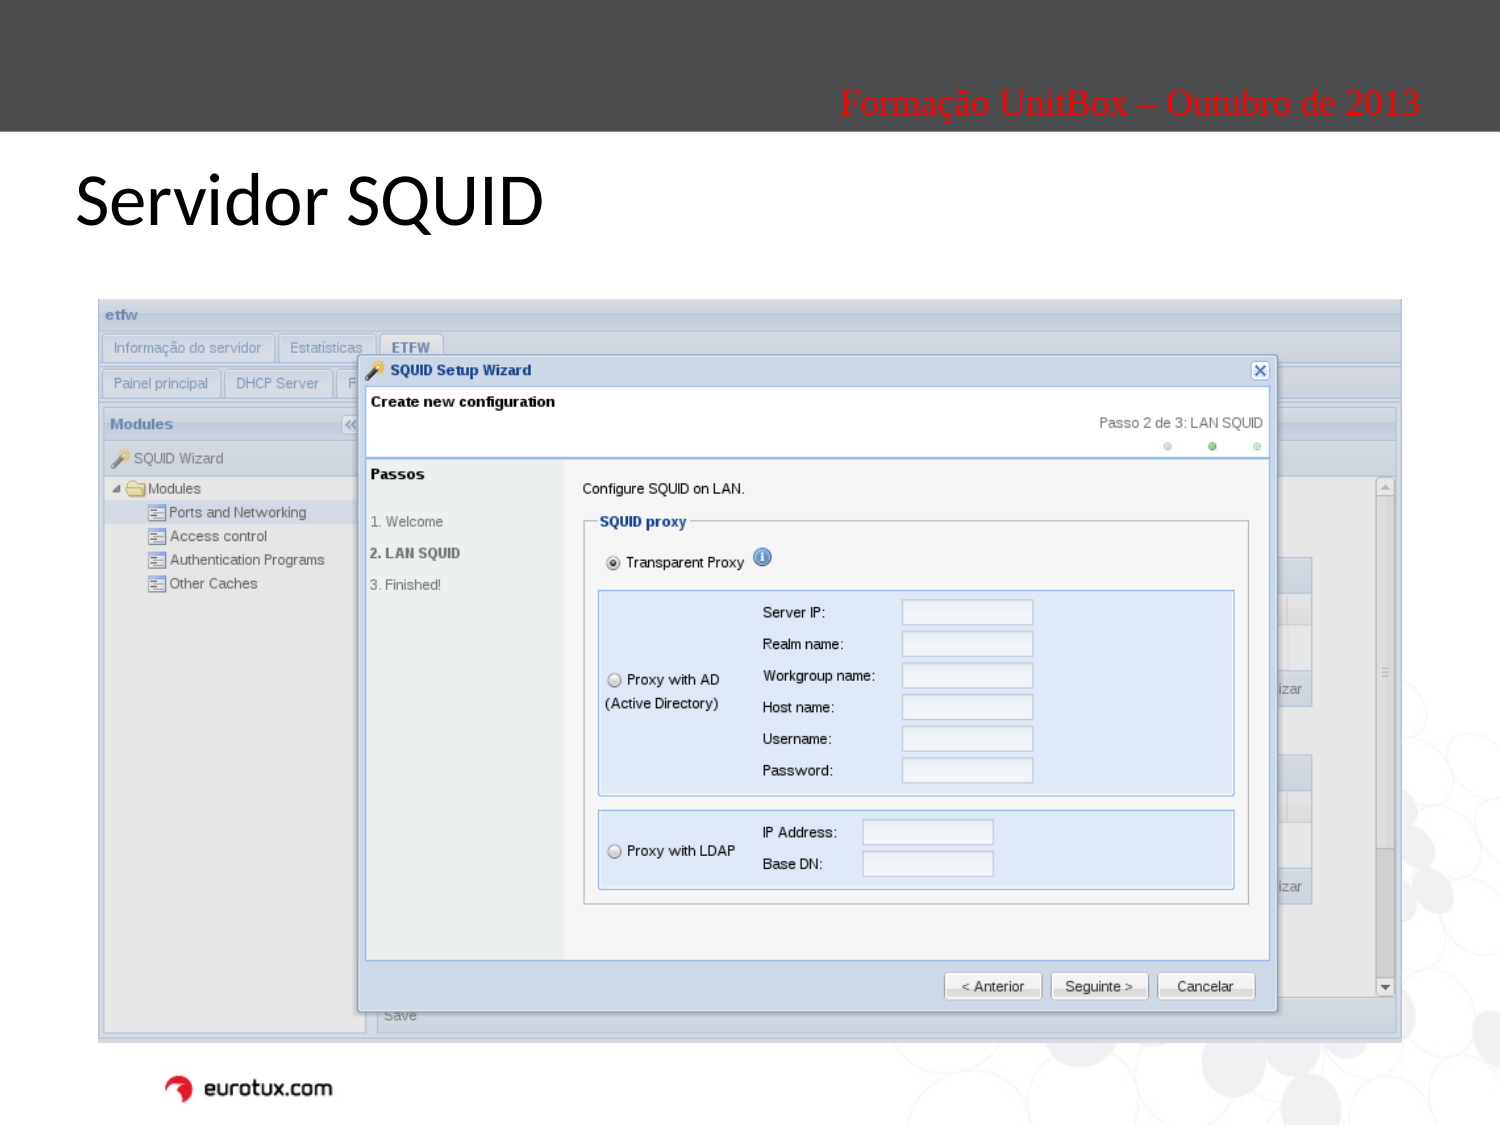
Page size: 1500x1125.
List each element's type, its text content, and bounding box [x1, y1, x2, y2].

title Servidor SQUID [75, 112, 1425, 301]
picture [0, 0, 1500, 1125]
